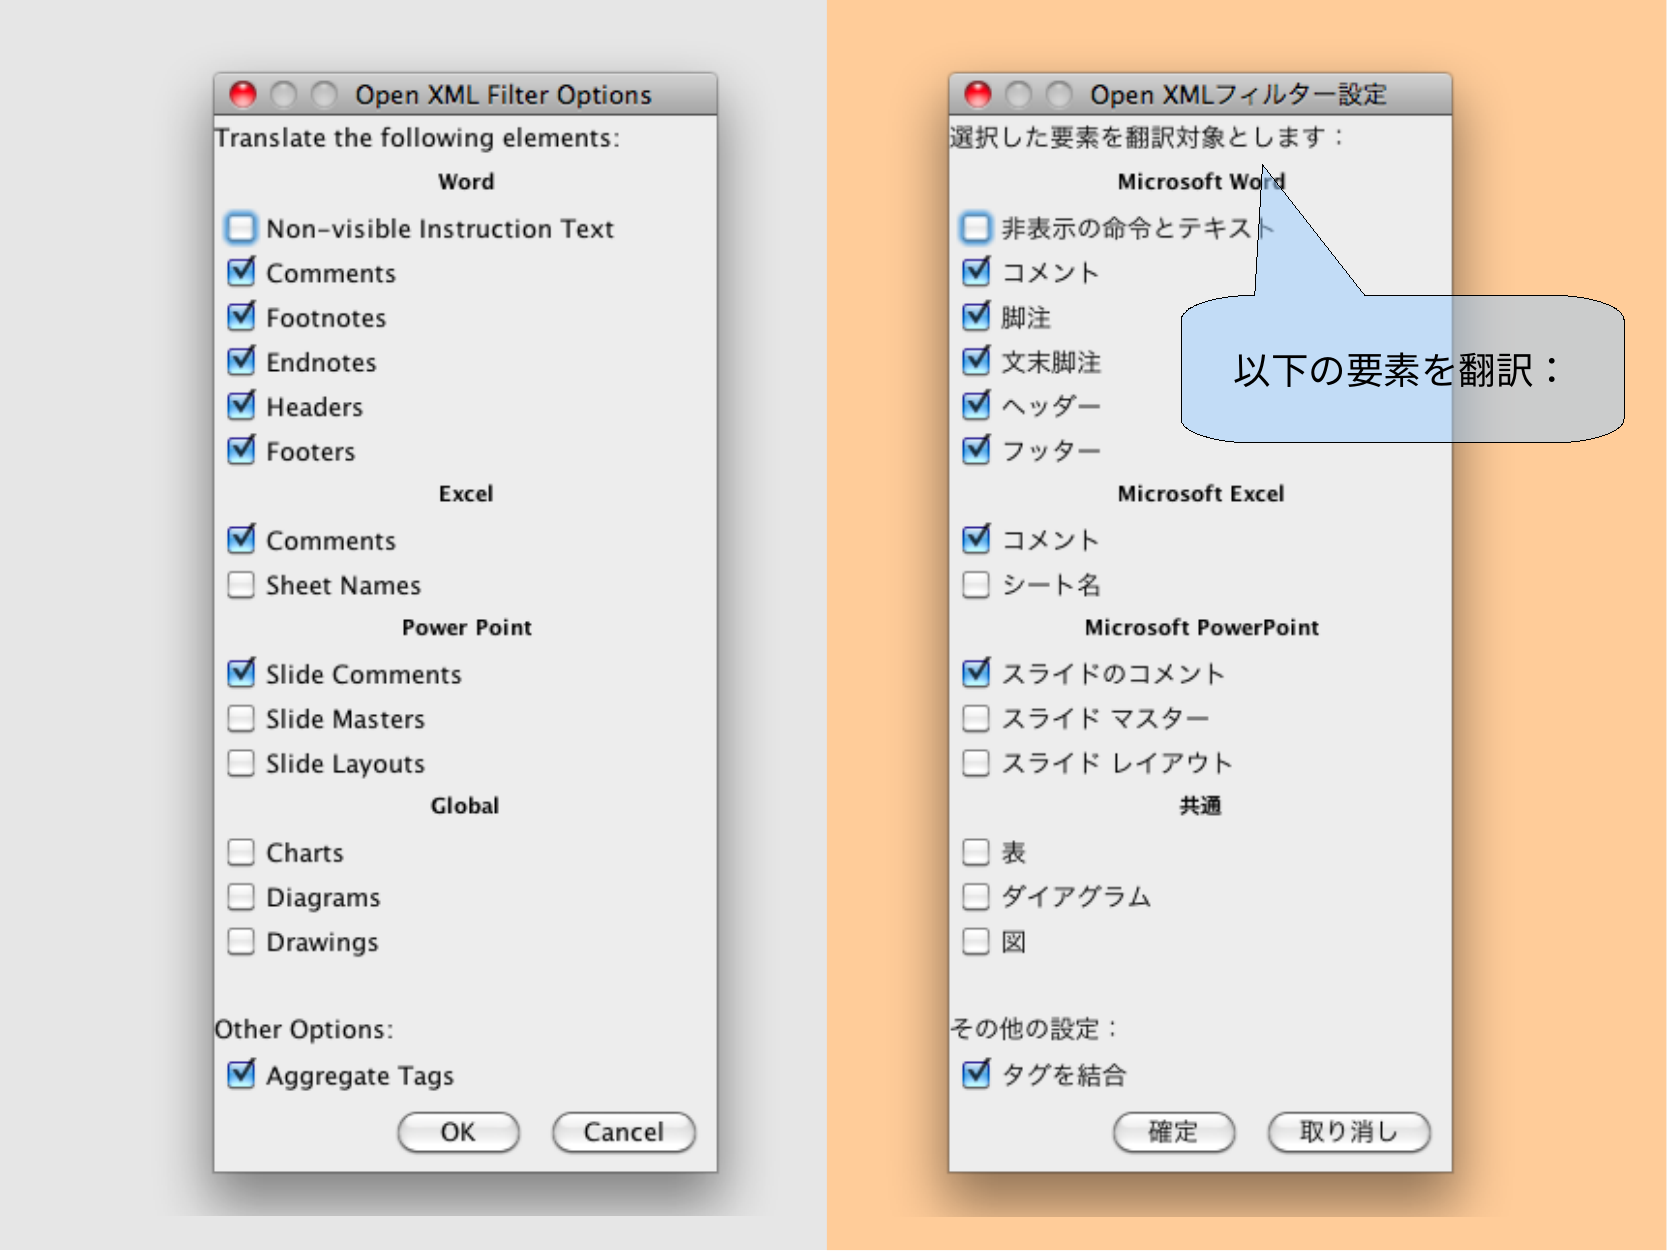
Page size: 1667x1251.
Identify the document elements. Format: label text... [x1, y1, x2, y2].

text_box [826, 0, 1667, 1251]
text_box 以下の要素を翻訳： [1181, 164, 1625, 443]
picture [872, 25, 1530, 1217]
picture [137, 25, 795, 1216]
